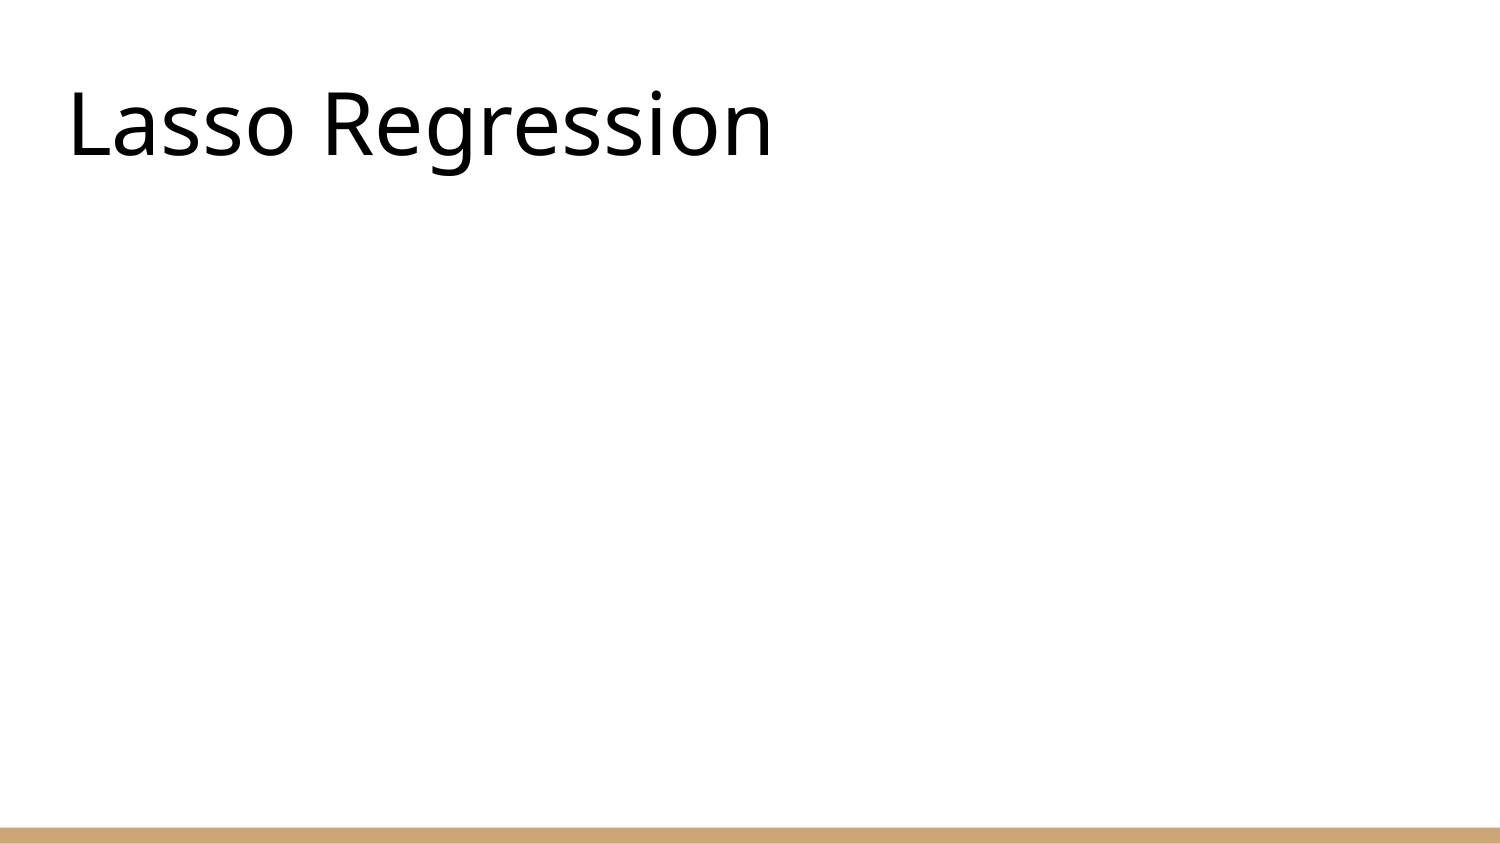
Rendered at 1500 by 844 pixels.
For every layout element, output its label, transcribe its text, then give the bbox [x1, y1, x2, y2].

title Lasso Regression [51, 51, 1449, 189]
